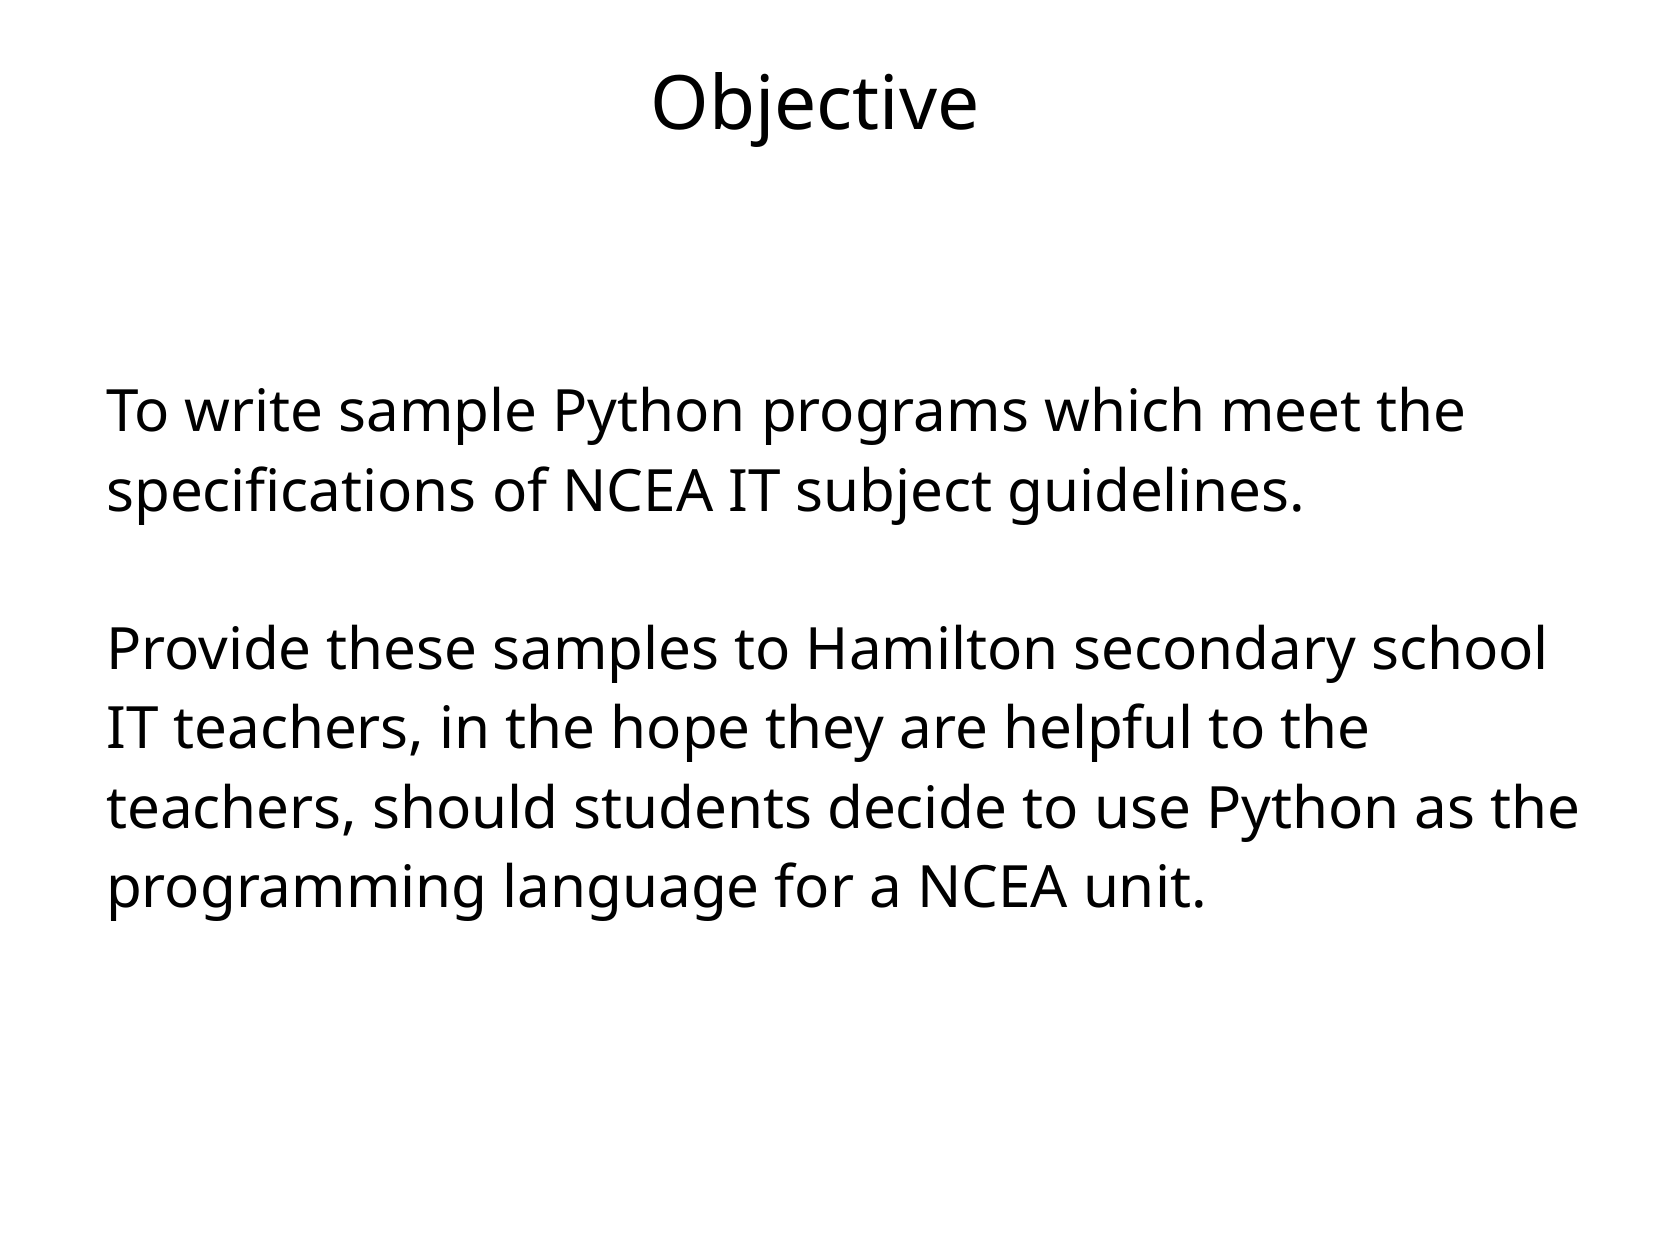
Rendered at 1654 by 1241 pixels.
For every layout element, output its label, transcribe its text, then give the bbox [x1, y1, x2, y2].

title To write sample Python programs which meet the specifications of NCEA IT subject guidelines. Provide these samples to Hamilton secondary school IT teachers, in the hope they are helpful to the teachers, should students decide to use Python as the programming language for a NCEA unit. [106, 204, 1595, 1169]
title Objective [70, 35, 1560, 166]
